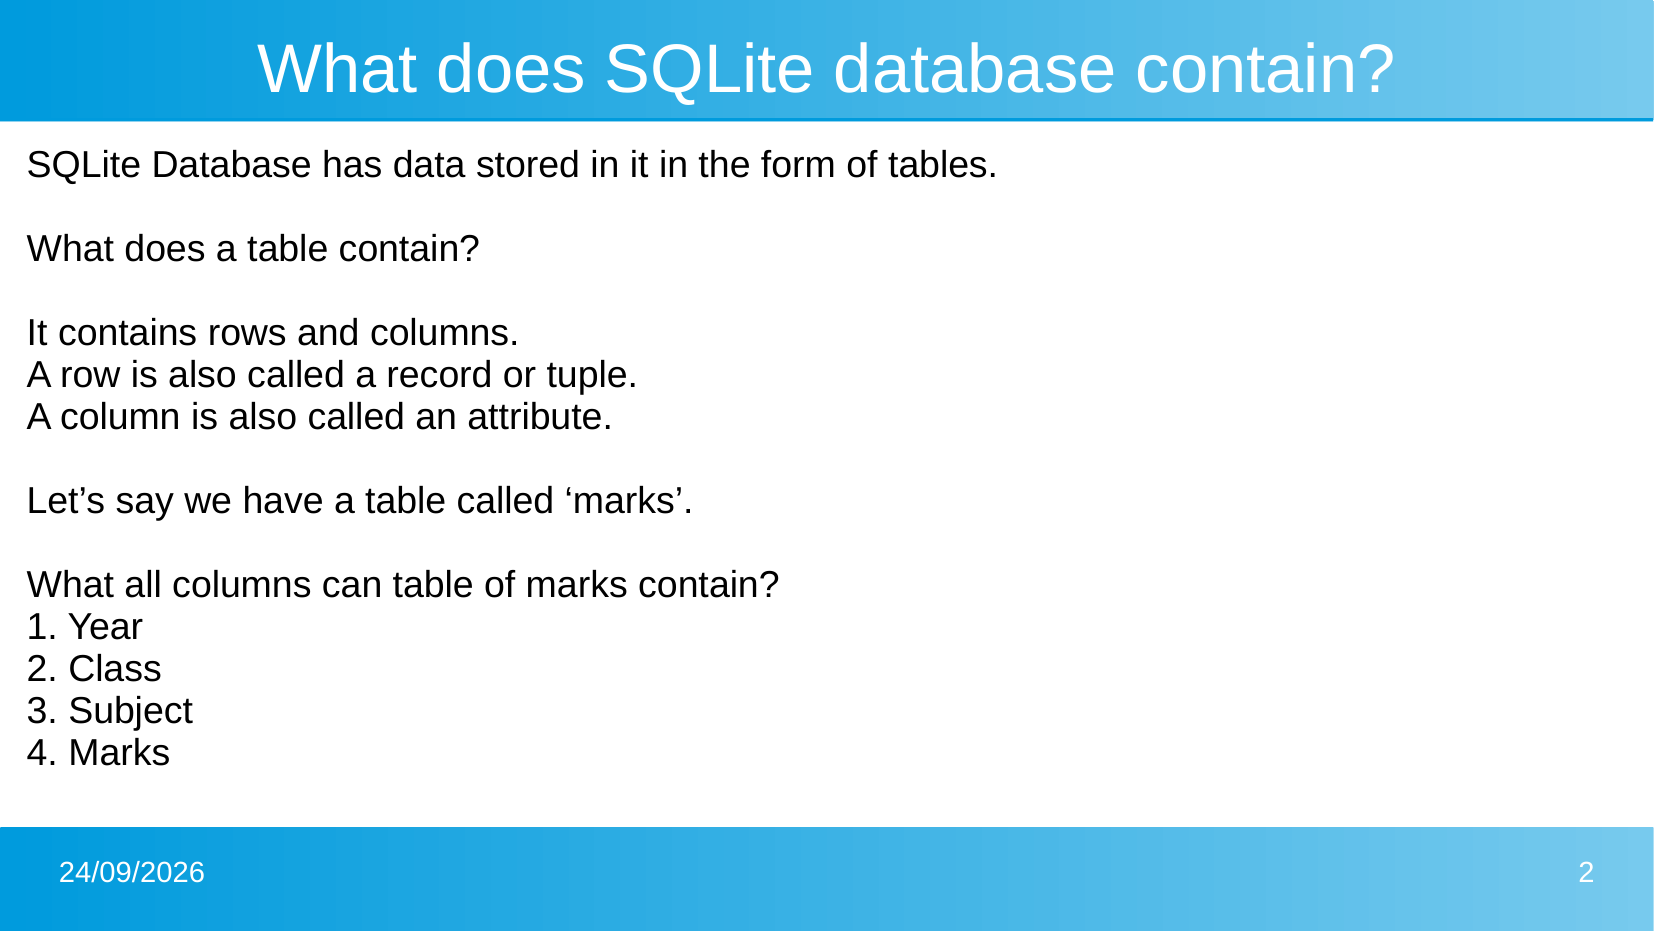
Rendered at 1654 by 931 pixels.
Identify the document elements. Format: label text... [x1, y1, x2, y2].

text_box SQLite Database has data stored in it in the form of tables. What does a table contain? It contains rows and columns. A row is also called a record or tuple. A column is also called an attribute. Let’s say we have a table called ‘marks’. What all columns can table of marks contain? 1. Year 2. Class 3. Subject 4. Marks [11, 135, 1459, 781]
title What does SQLite database contain? [59, 29, 1595, 108]
